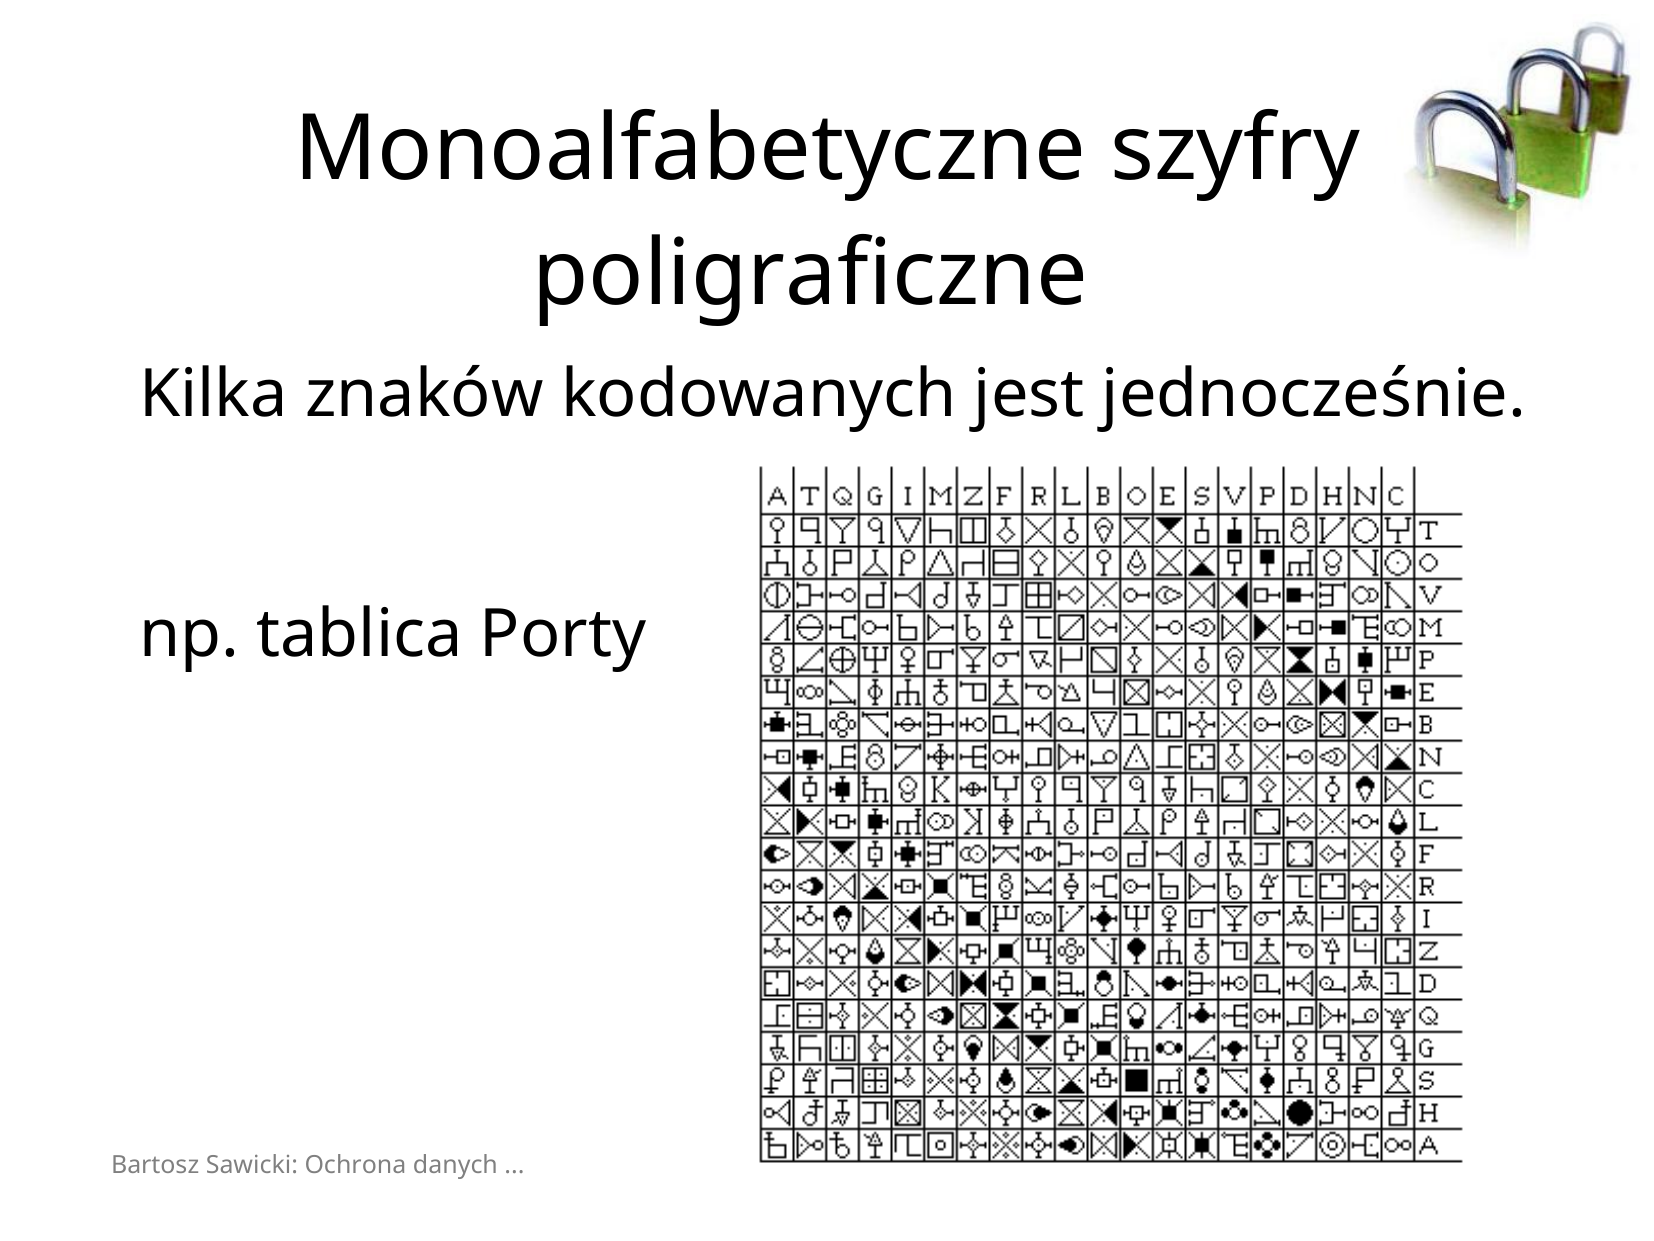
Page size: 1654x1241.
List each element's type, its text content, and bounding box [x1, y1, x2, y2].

title Monoalfabetyczne szyfry poligraficzne [121, 94, 1534, 319]
picture [742, 449, 1477, 1177]
picture [1385, 14, 1640, 266]
list Kilka znaków kodowanych jest jednocześnie. np. tablica Porty [121, 344, 1534, 1127]
